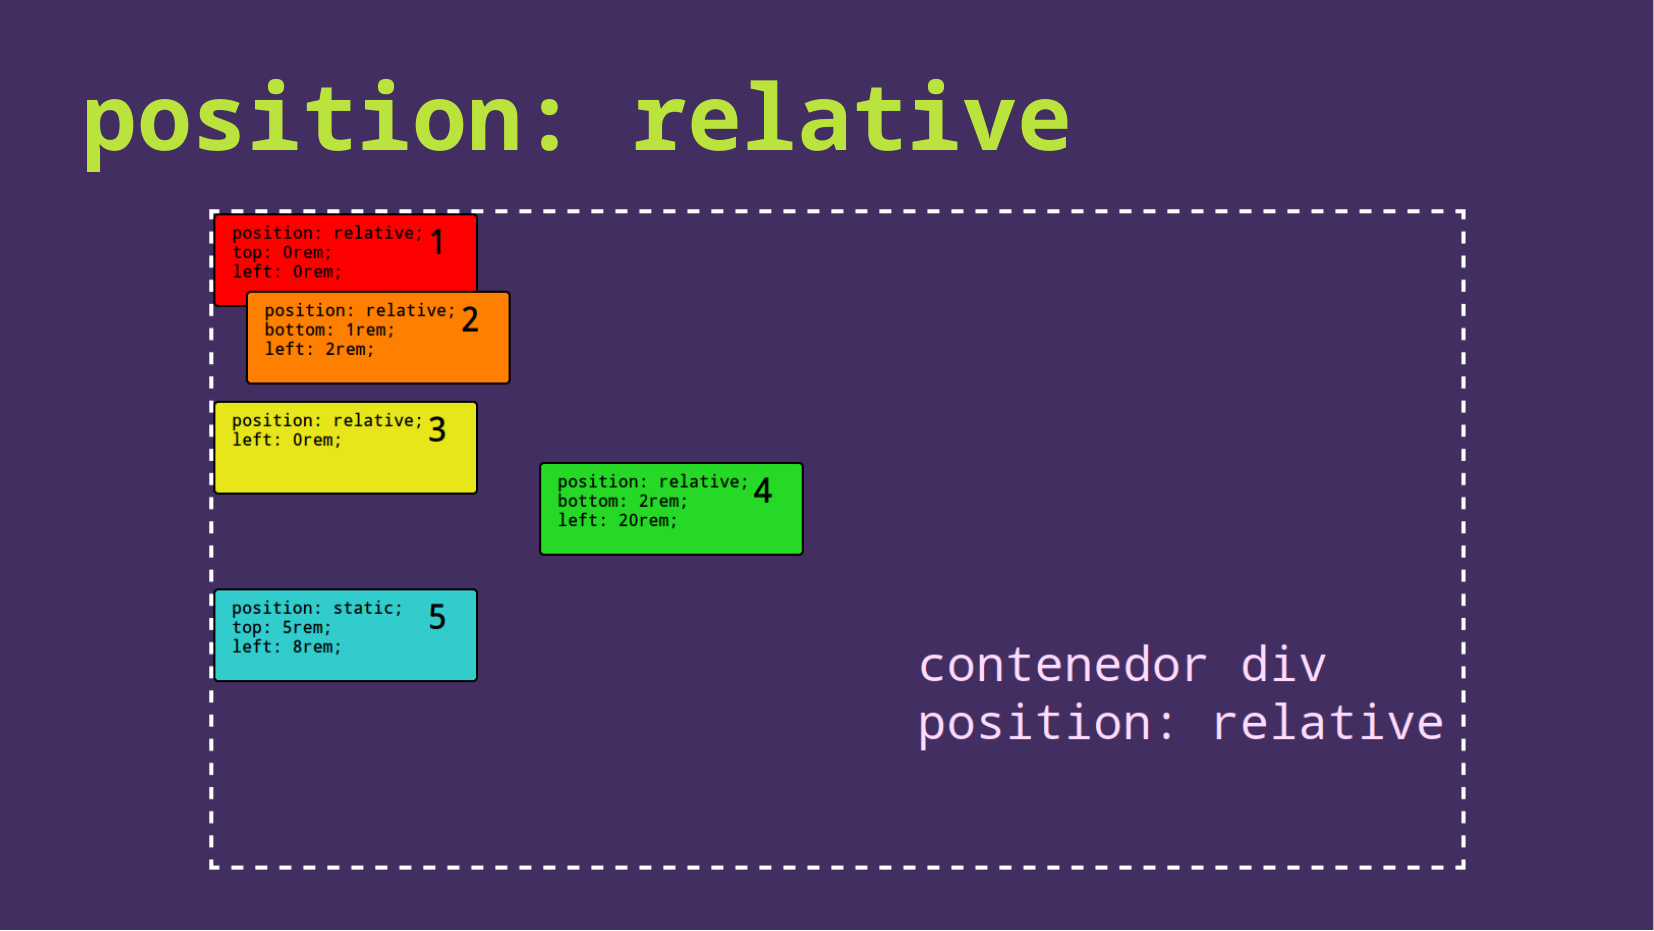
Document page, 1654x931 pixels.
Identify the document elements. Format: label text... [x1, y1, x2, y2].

title position: relative [82, 37, 1571, 193]
picture [193, 196, 1490, 889]
